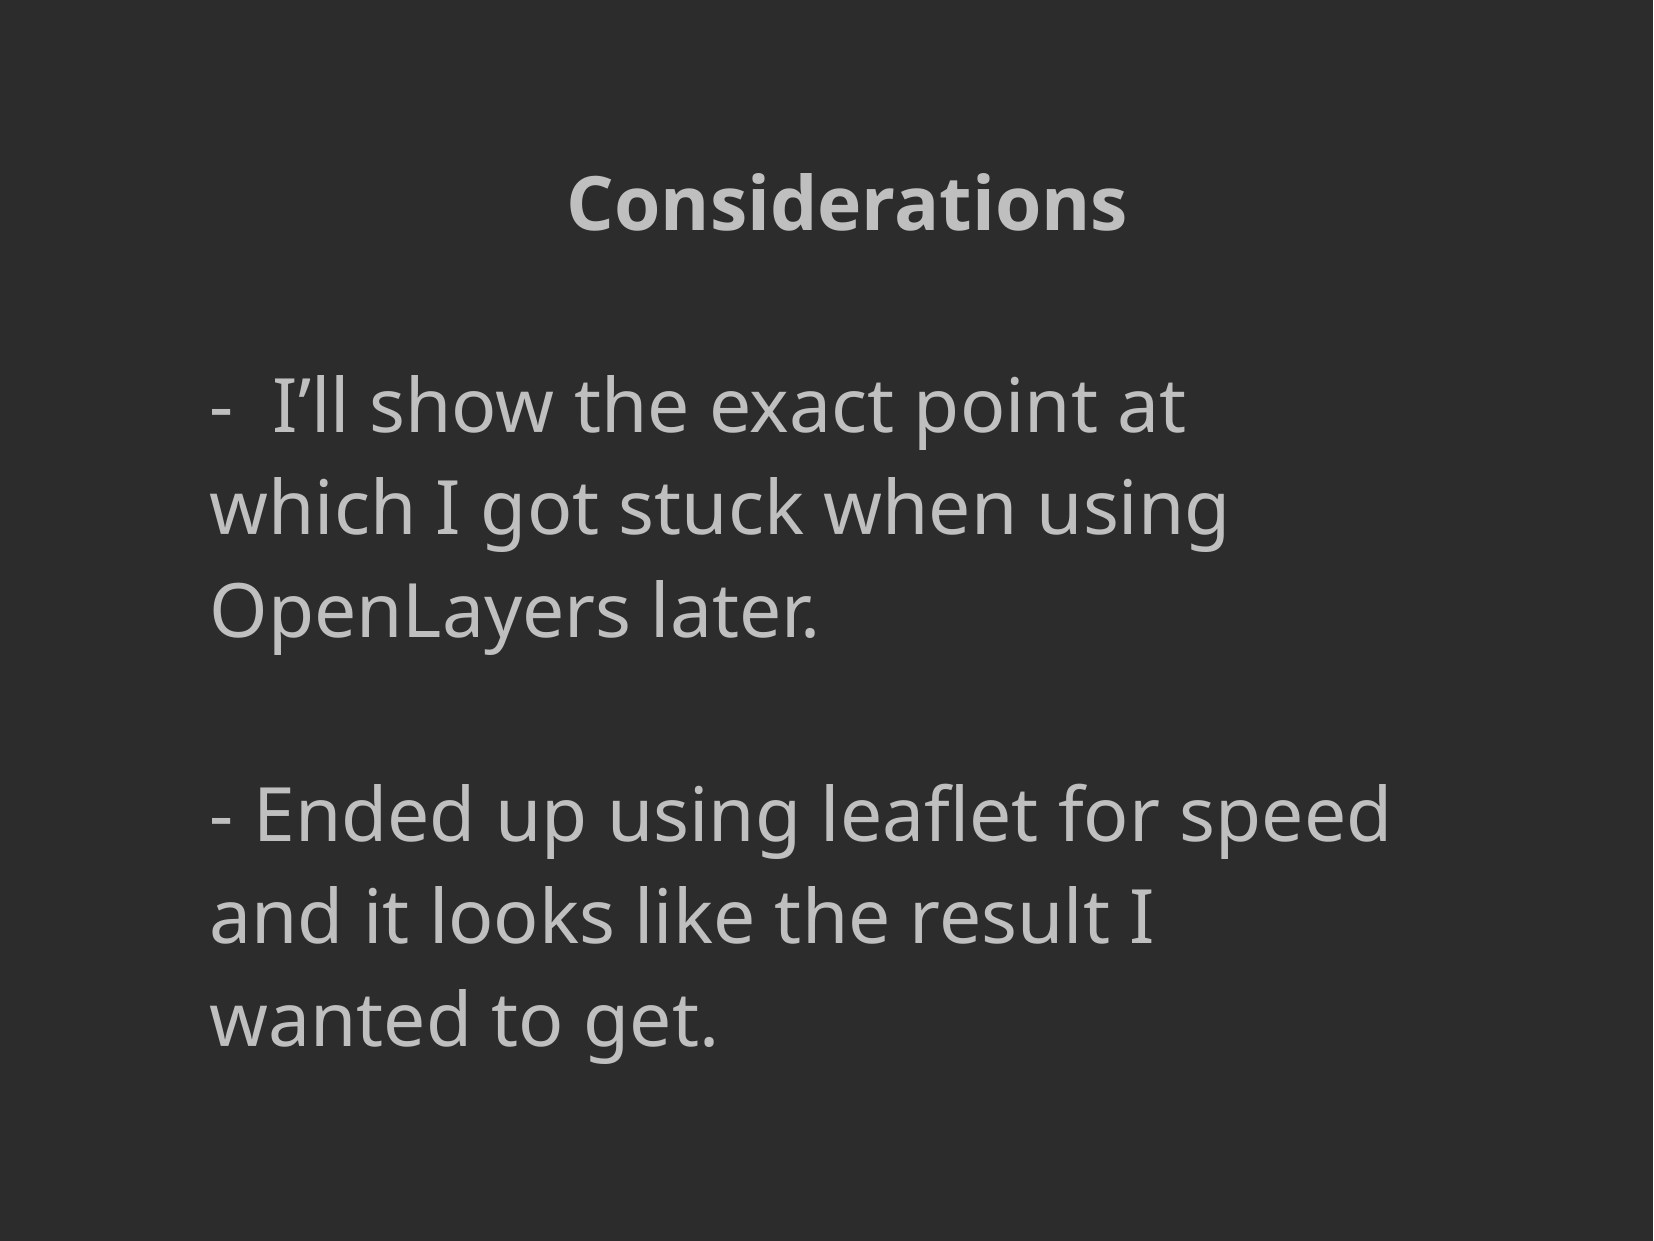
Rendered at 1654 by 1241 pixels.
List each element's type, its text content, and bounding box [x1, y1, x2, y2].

text_box - I’ll show the exact point at which I got stuck when using OpenLayers later. - Ended up using leaflet for speed and it looks like the result I wanted to get. [195, 345, 1426, 989]
text_box Considerations [150, 116, 1546, 286]
